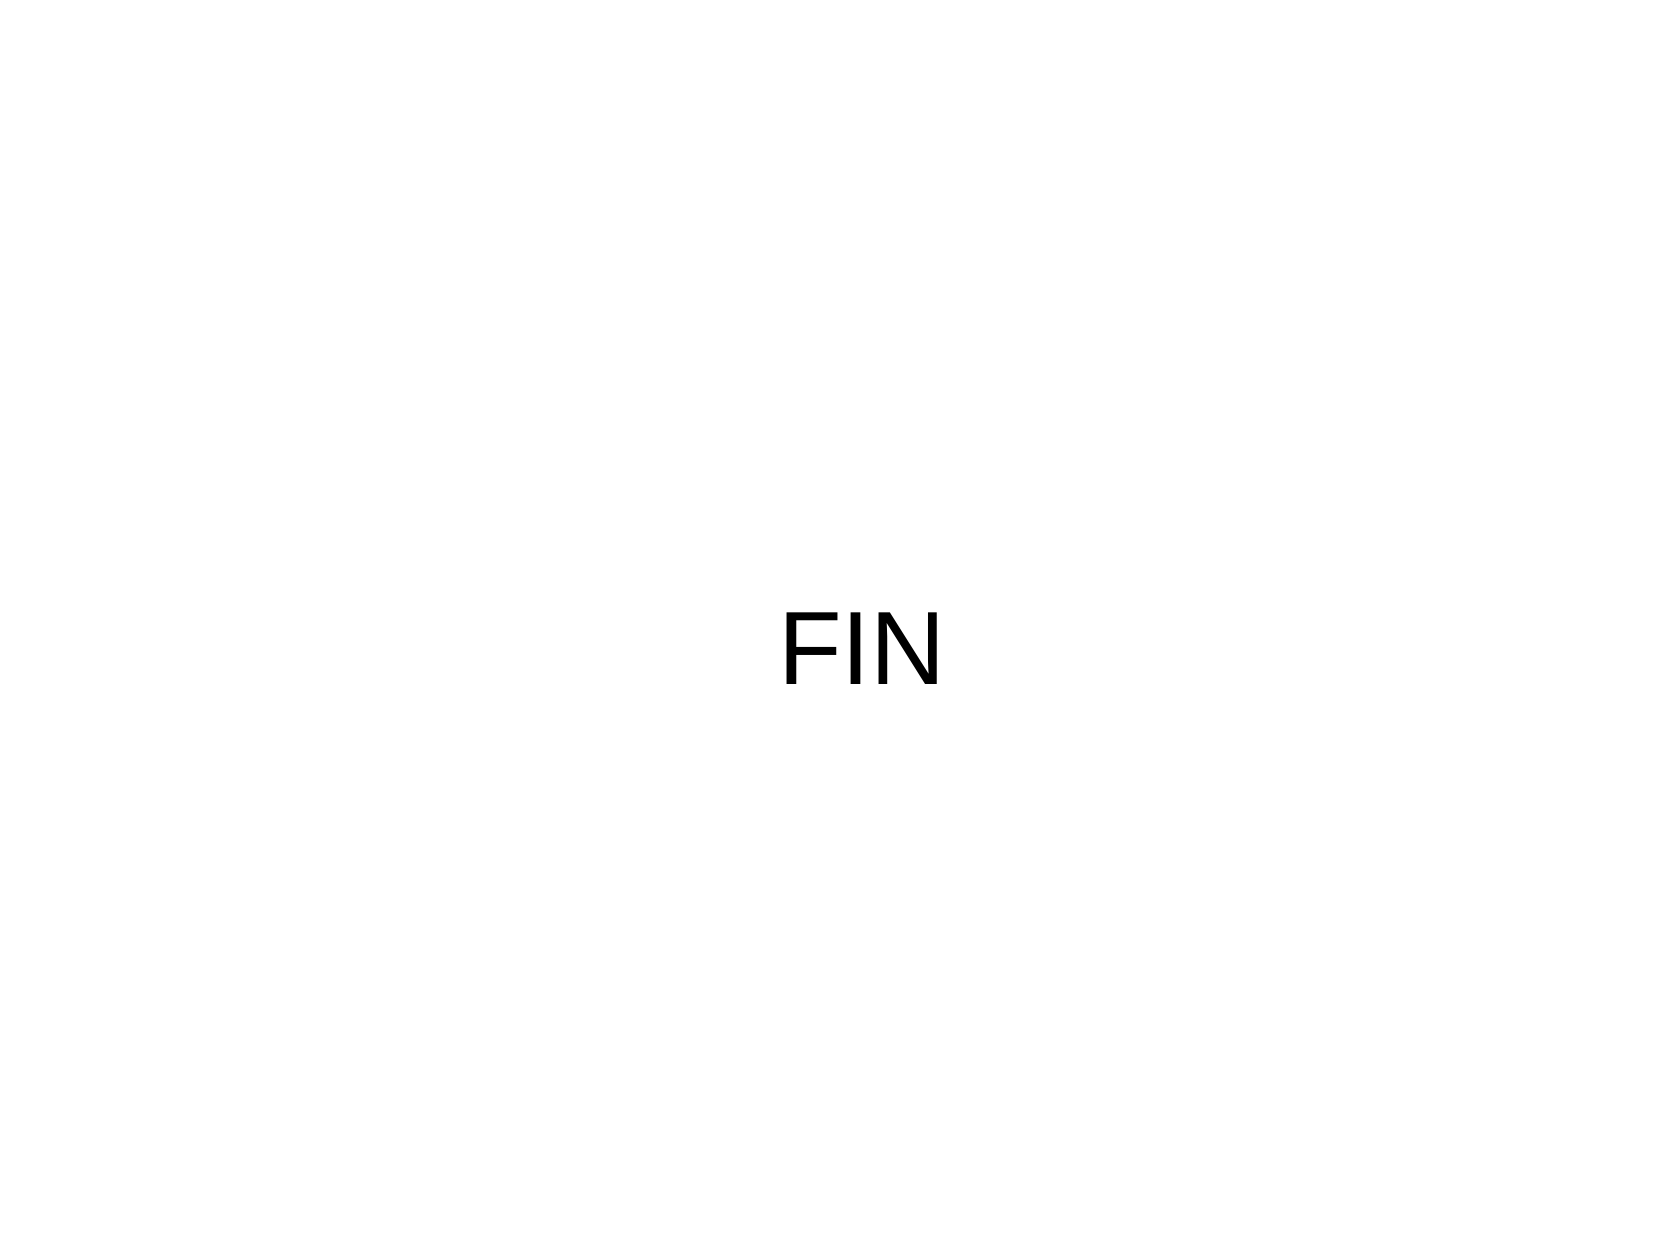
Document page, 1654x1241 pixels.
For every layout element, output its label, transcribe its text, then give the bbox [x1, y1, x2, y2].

list FIN [82, 188, 1571, 1109]
